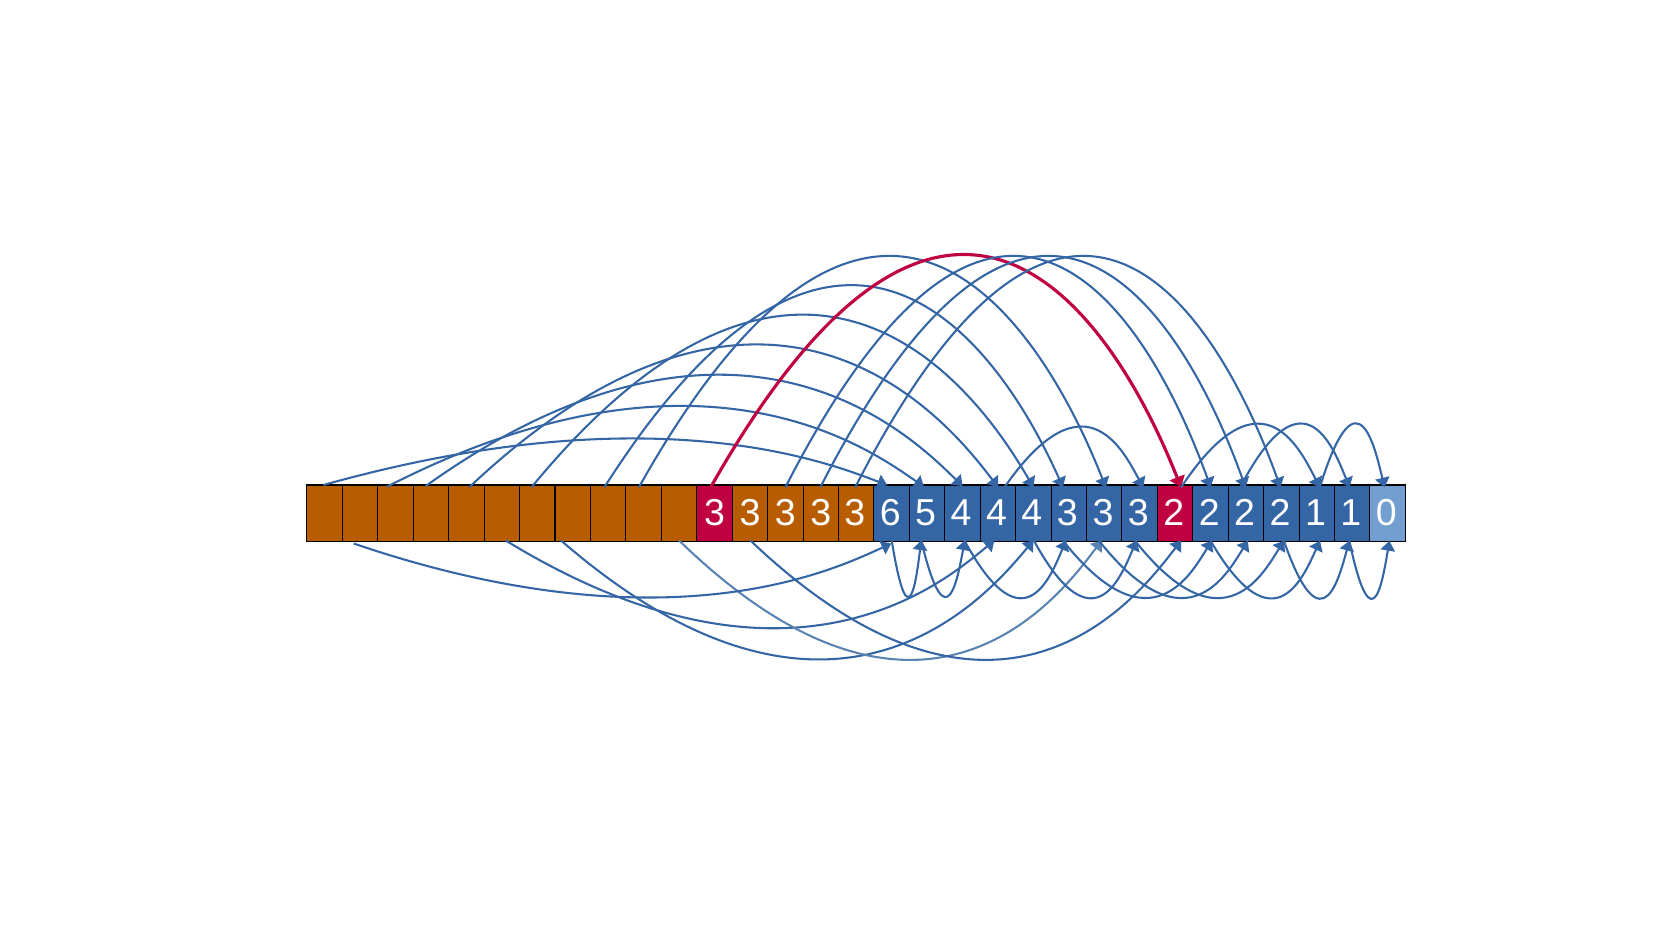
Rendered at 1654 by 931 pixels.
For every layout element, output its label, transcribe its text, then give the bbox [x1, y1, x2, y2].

table_header 2 [1193, 486, 1228, 541]
table_header [307, 486, 342, 541]
table_header [520, 486, 554, 541]
table_header [343, 486, 377, 541]
table_header 4 [981, 486, 1015, 541]
table_header 3 [839, 486, 873, 541]
table_header 3 [733, 486, 767, 541]
table_header [626, 486, 661, 541]
table_header [449, 486, 484, 541]
table_header [591, 486, 625, 541]
table_header 3 [697, 486, 732, 541]
table_header 4 [945, 486, 980, 541]
table_header [662, 486, 696, 541]
table_header [485, 486, 519, 541]
table_header 3 [768, 486, 803, 541]
table_header [378, 486, 413, 541]
table_header 3 [804, 486, 838, 541]
table_header [414, 486, 448, 541]
table_header 1 [1335, 486, 1369, 541]
table_header 3 [1087, 486, 1121, 541]
table_header 3 [1052, 486, 1086, 541]
table_header 1 [1300, 486, 1334, 541]
table_header [556, 486, 590, 541]
table_header 2 [1264, 486, 1299, 541]
table_header 4 [1016, 486, 1051, 541]
table_header 6 [874, 486, 909, 541]
table_header 5 [910, 486, 944, 541]
table_header 3 [1122, 486, 1157, 541]
table_header 2 [1158, 486, 1192, 541]
table_header 0 [1370, 486, 1405, 541]
table_header 2 [1229, 486, 1263, 541]
